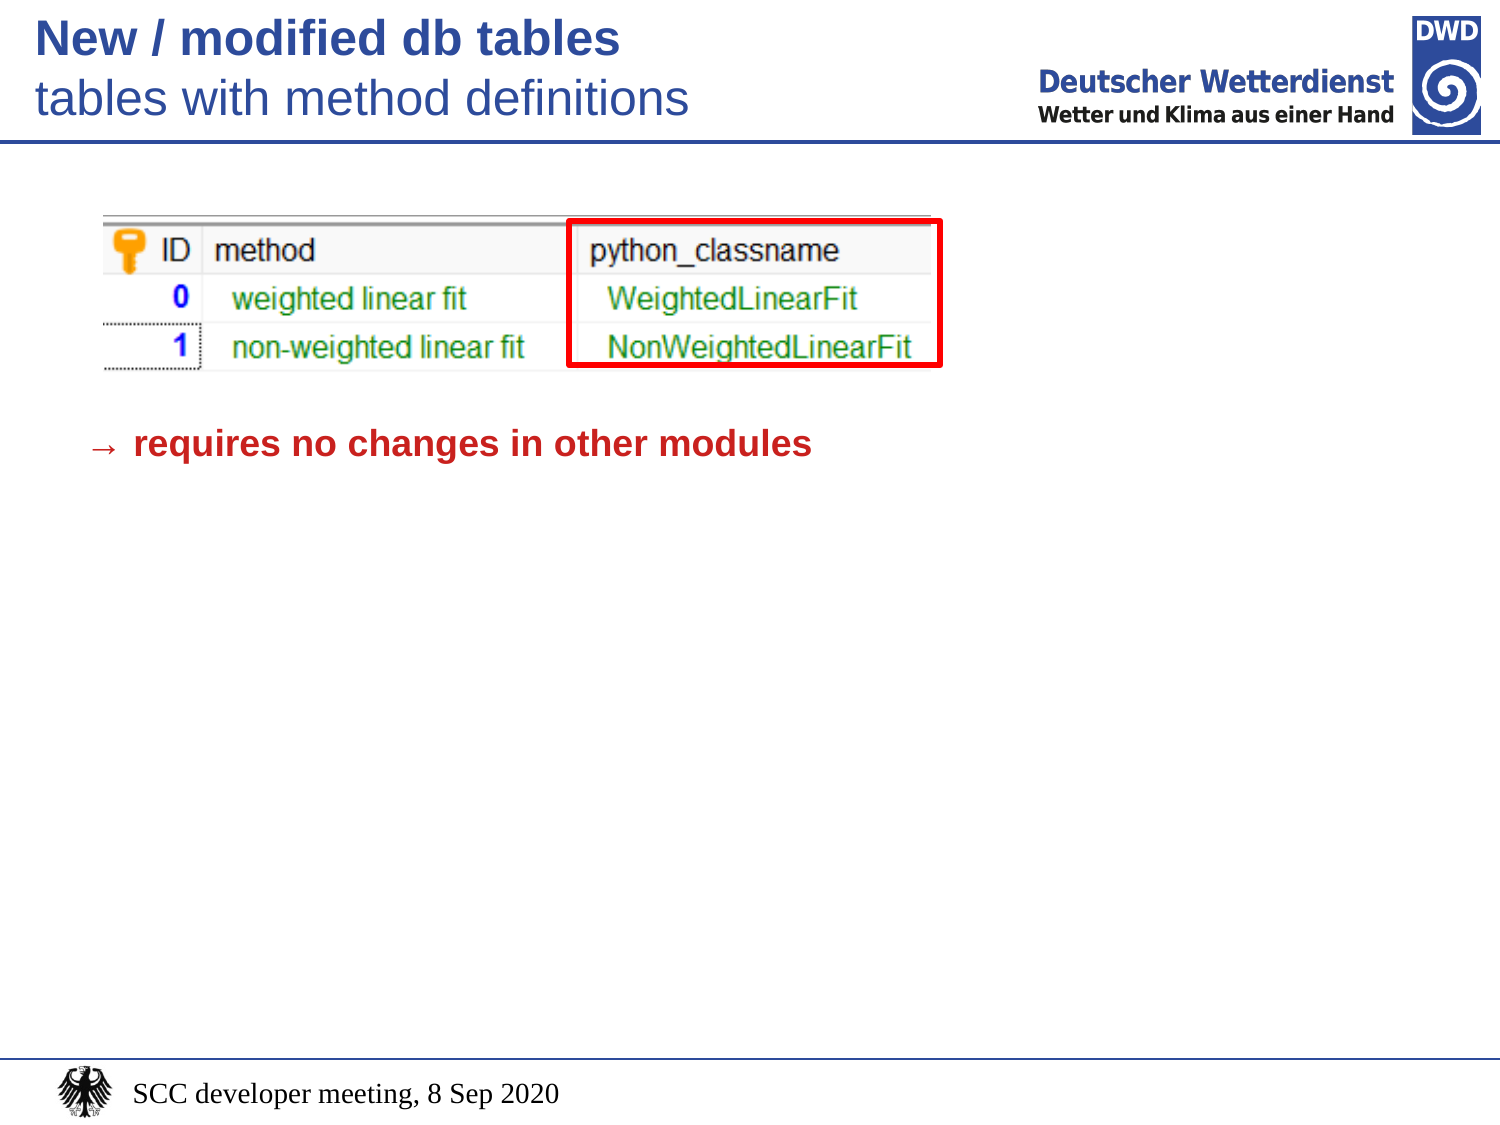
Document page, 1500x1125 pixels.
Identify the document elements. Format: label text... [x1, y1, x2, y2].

picture [103, 215, 931, 376]
picture [55, 1064, 114, 1119]
text_box New / modified db tables tables with method definitions [20, 0, 988, 134]
picture [572, 224, 931, 362]
text_box → requires no changes in other modules [70, 412, 828, 472]
picture [1038, 16, 1481, 135]
